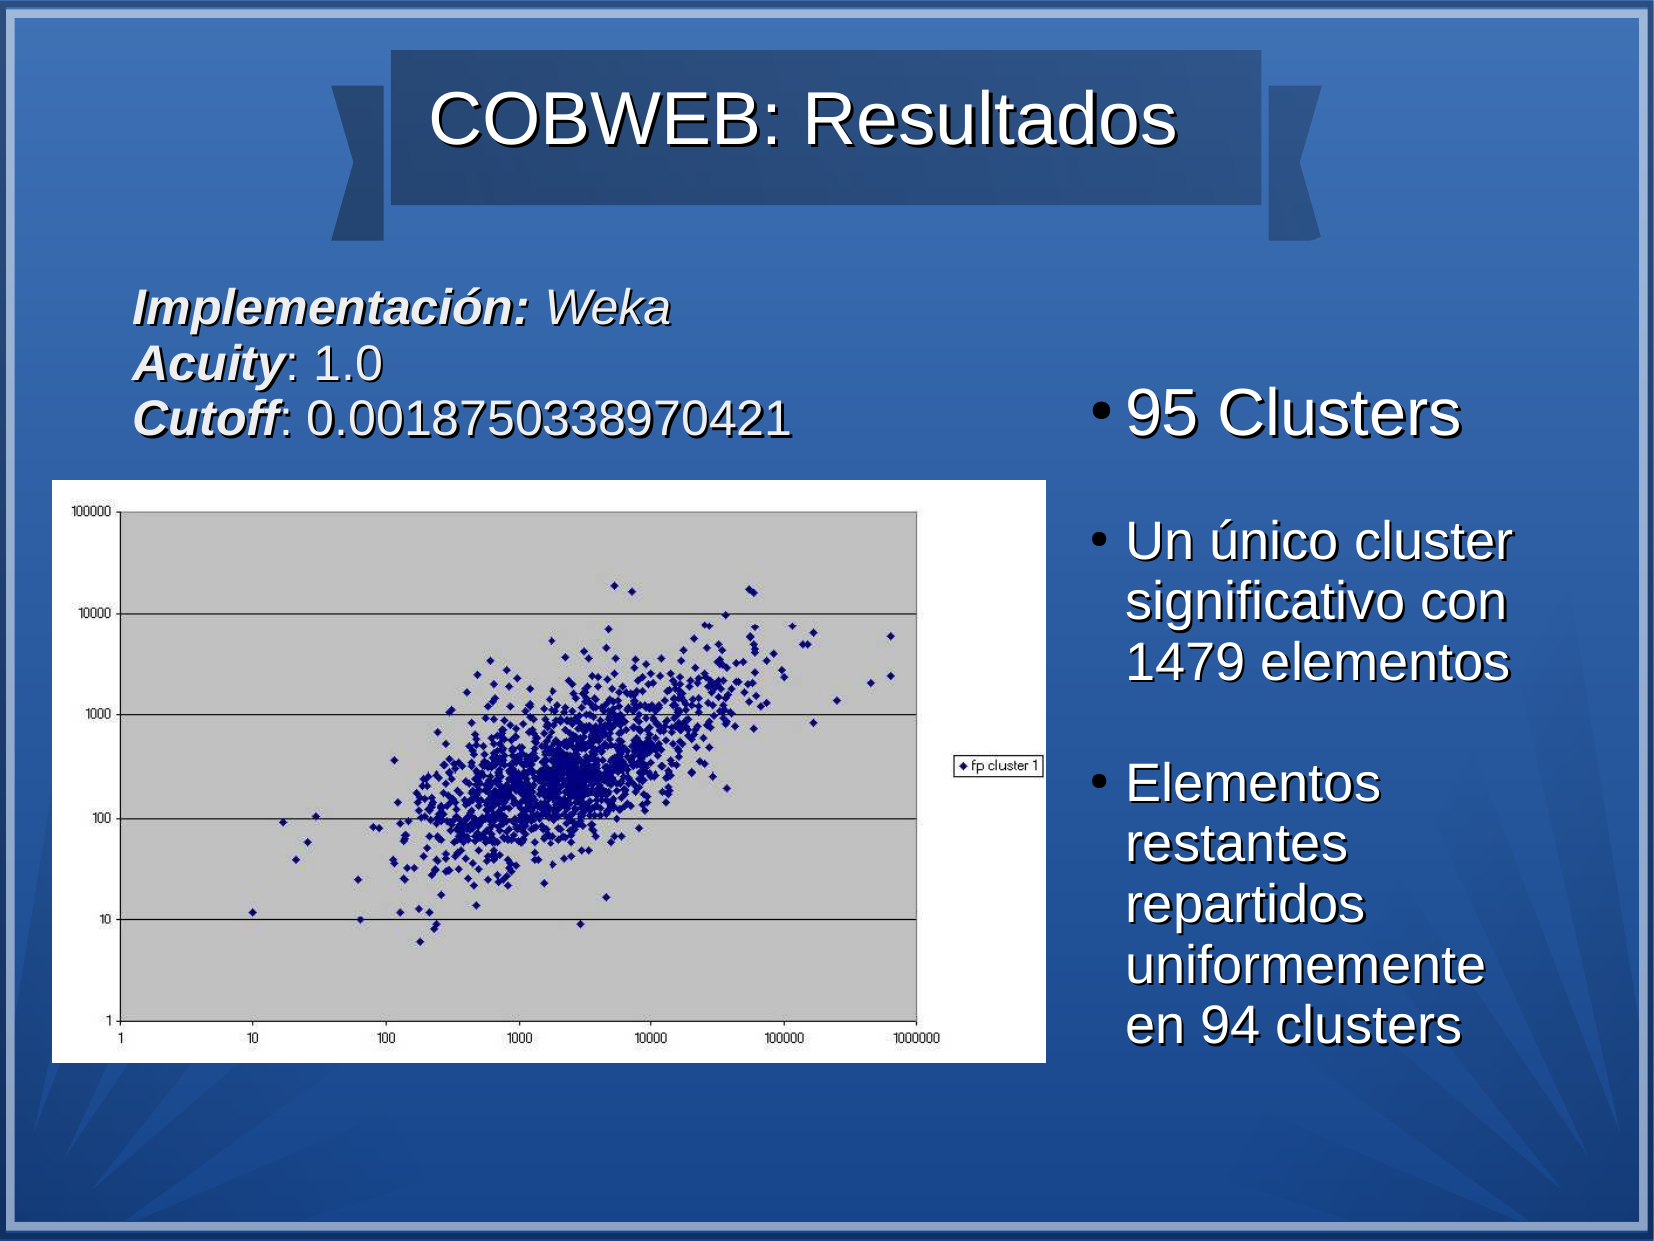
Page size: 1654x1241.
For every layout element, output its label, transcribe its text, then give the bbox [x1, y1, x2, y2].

picture [52, 480, 1046, 1063]
title COBWEB: Resultados [0, 15, 1607, 221]
text_box Implementación: Weka Acuity: 1.0 Cutoff: 0.0018750338970421 [118, 271, 808, 510]
text_box 95 Clusters Un único cluster significativo con 1479 elementos Elementos restantes repartidos uniformemente en 94 clusters [1074, 307, 1554, 1063]
